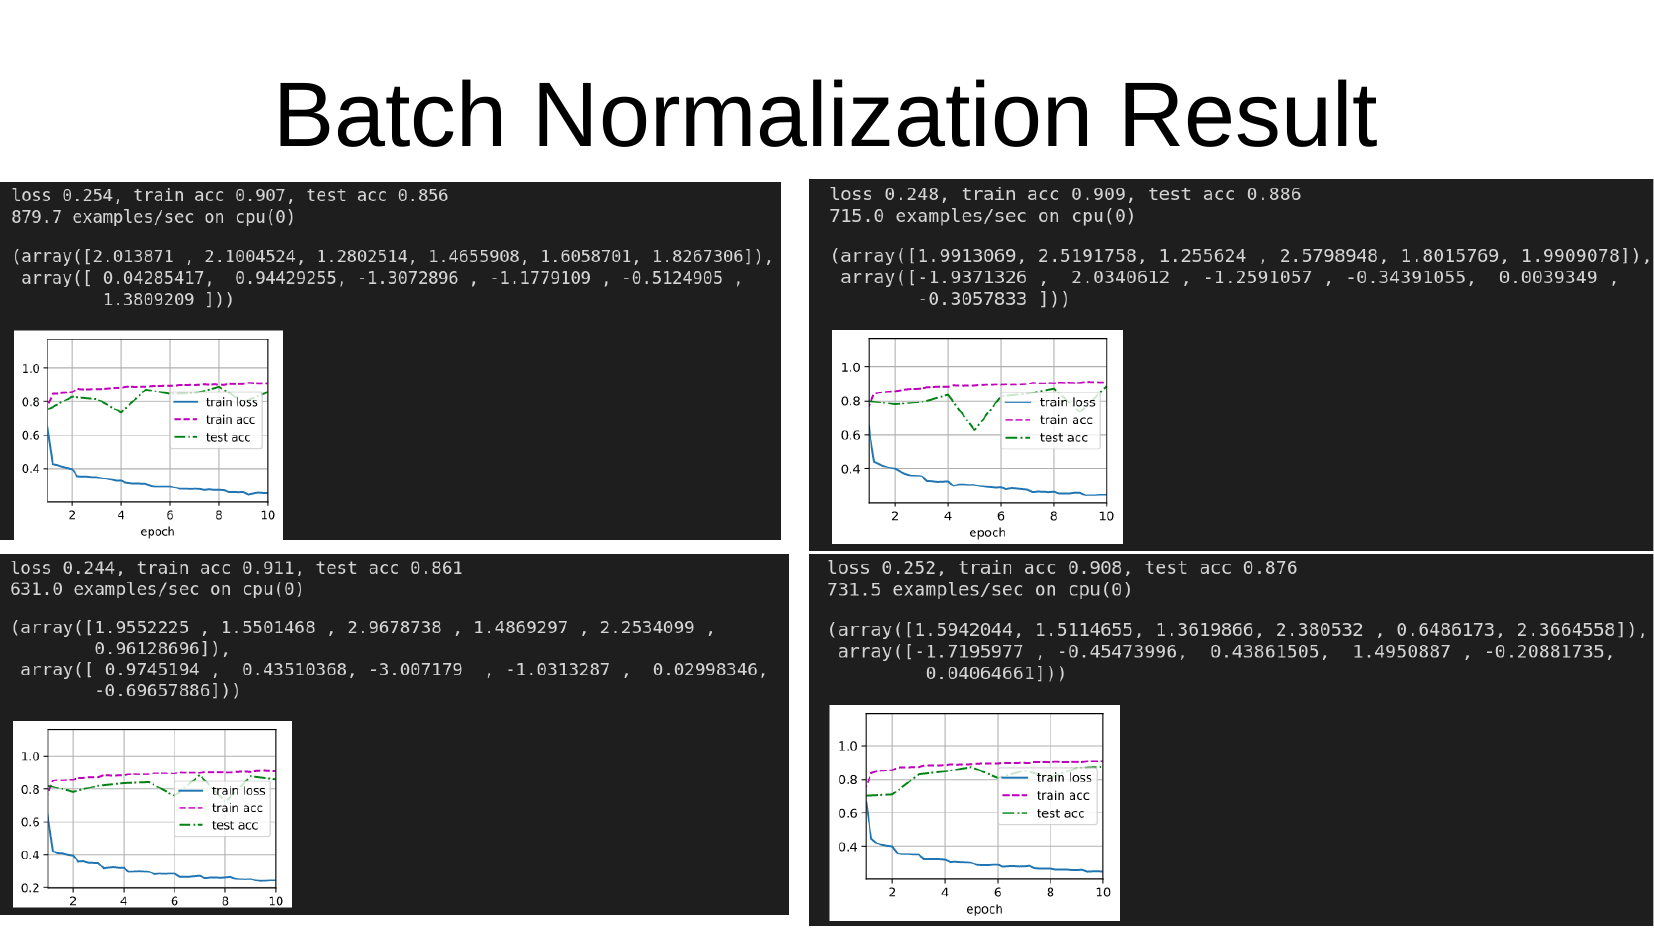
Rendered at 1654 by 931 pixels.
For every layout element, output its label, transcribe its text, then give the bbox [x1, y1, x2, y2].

picture [809, 554, 1654, 926]
picture [0, 182, 781, 541]
picture [809, 179, 1654, 551]
picture [0, 554, 789, 916]
title Batch Normalization Result [82, 37, 1571, 193]
